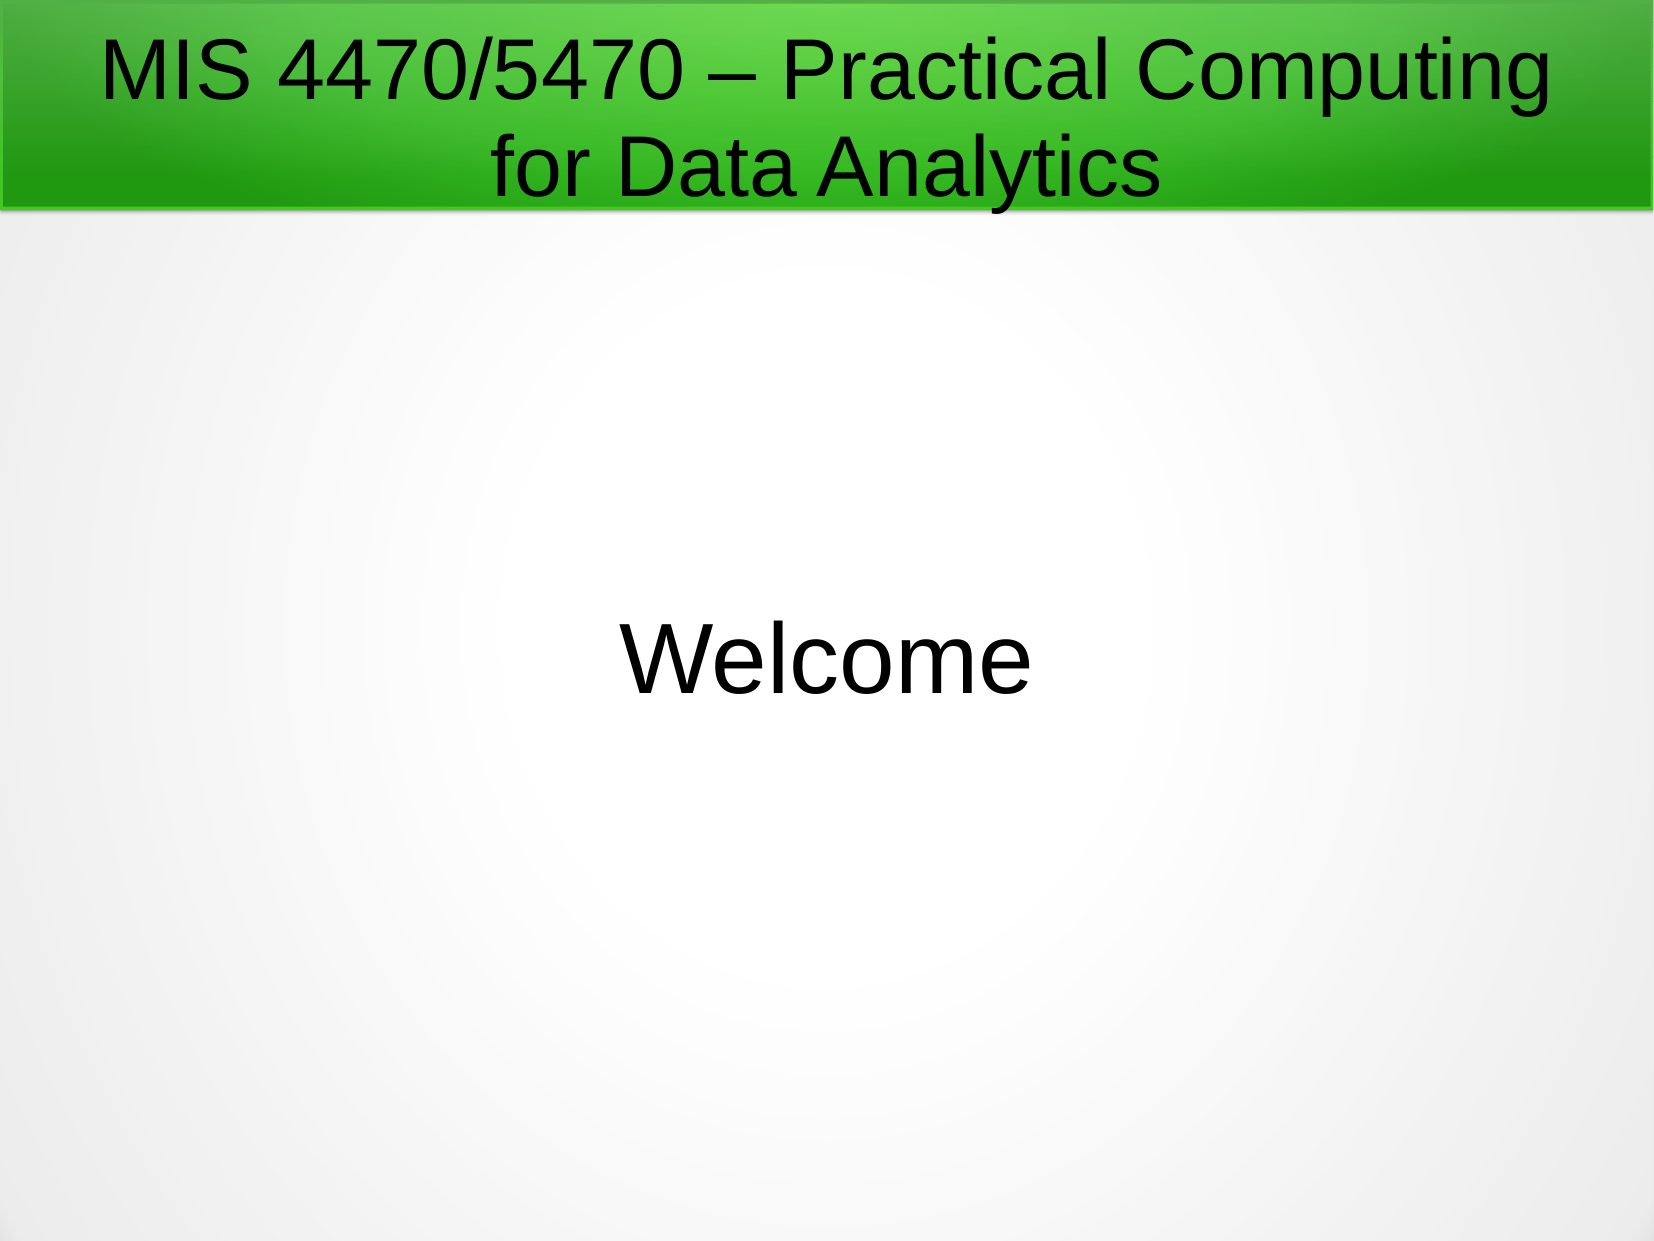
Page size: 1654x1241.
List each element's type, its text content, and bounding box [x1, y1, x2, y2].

subtitle Welcome [82, 299, 1571, 1019]
title MIS 4470/5470 – Practical Computing for Data Analytics [82, 21, 1571, 215]
